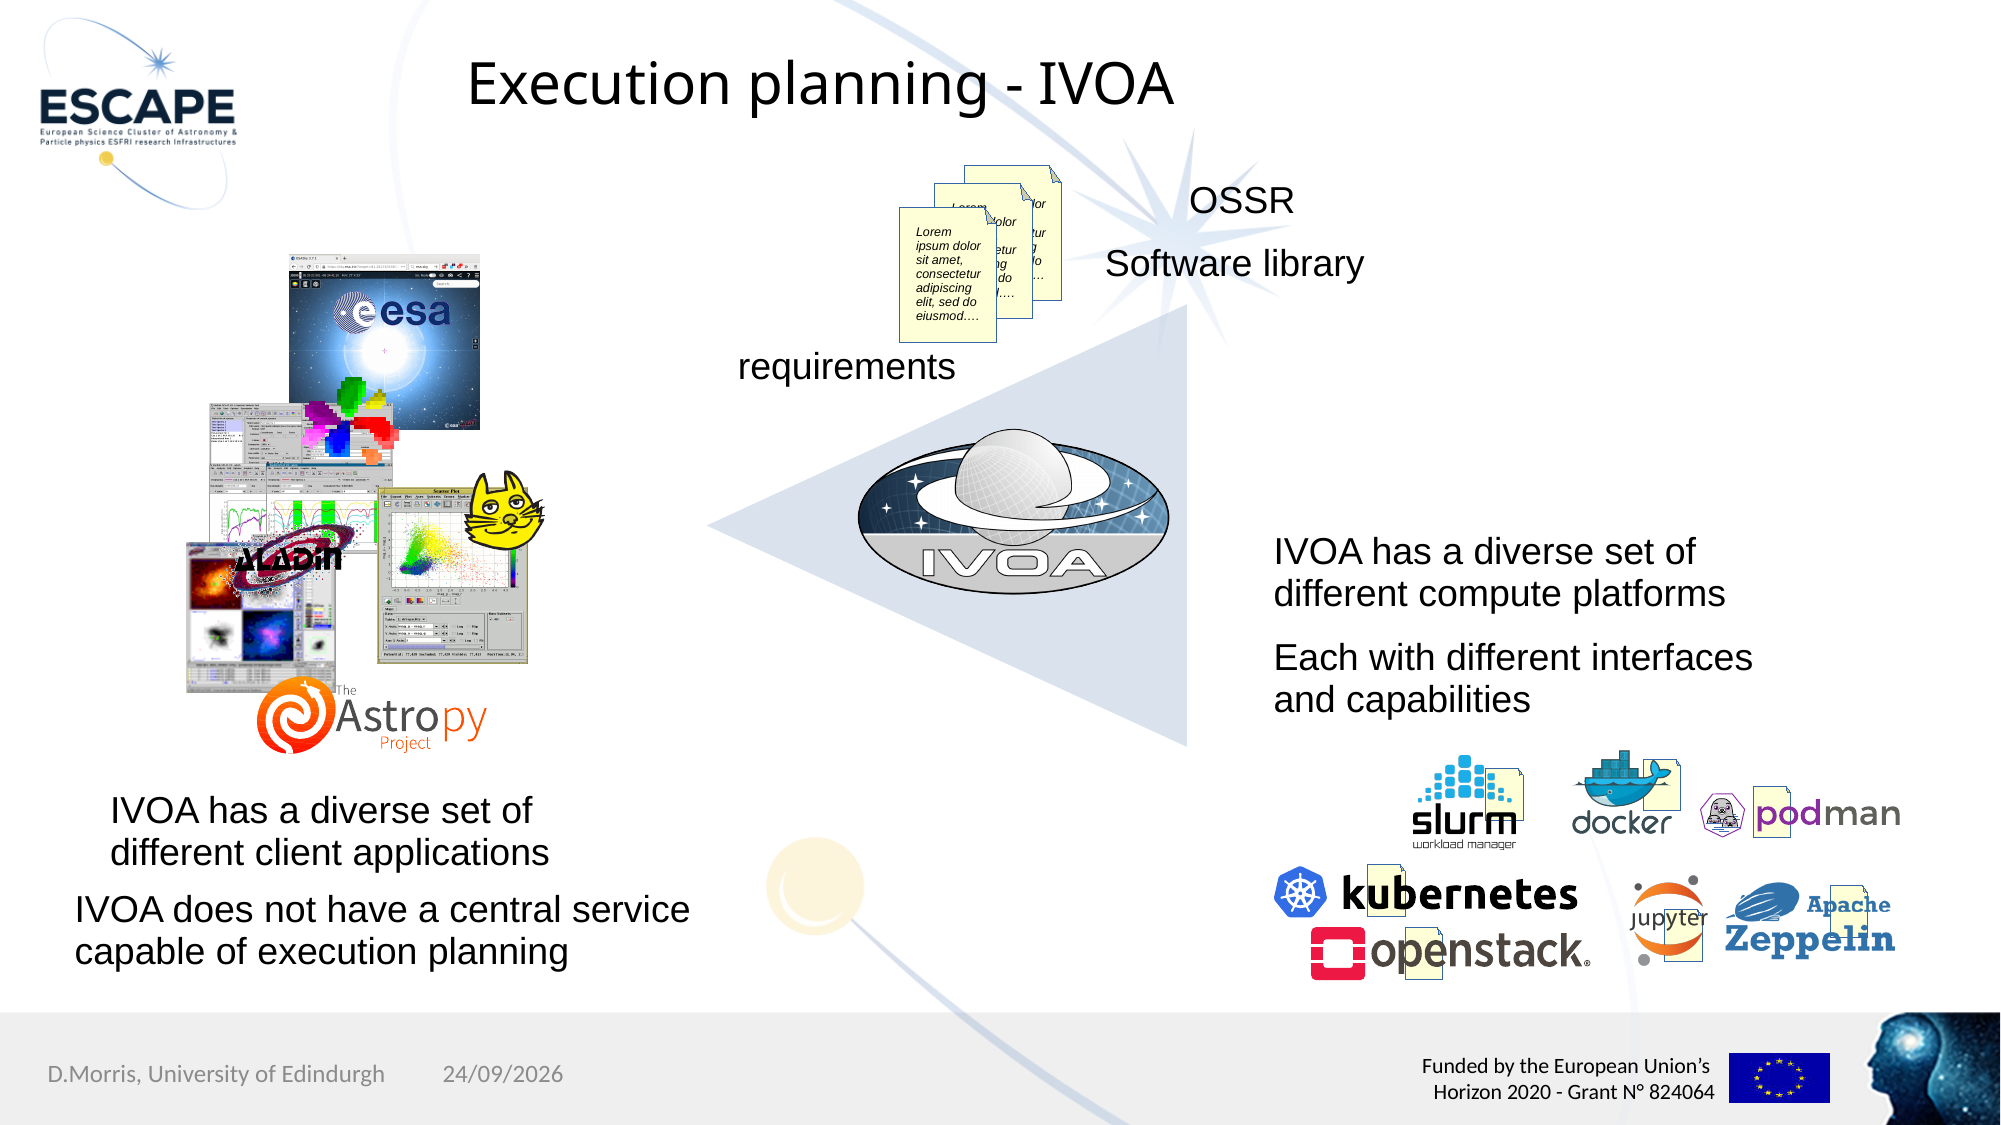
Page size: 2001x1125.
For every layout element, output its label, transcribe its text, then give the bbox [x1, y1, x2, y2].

text_box [1516, 768, 1524, 821]
text_box Lorem ipsum dolor sit amet, consectetur adipiscing elit, sed do eiusmod…. [936, 194, 1035, 308]
footer D.Morris, University of Edindurgh [32, 1042, 414, 1103]
text_box Lorem ipsum dolor sit amet, consectetur adipiscing elit, sed do eiusmod…. [901, 217, 999, 331]
text_box [706, 465, 838, 587]
text_box OSSR [1170, 172, 1315, 229]
text_box IVOA has a diverse set of different client applications [95, 782, 565, 881]
text_box [899, 165, 1057, 343]
picture [0, 0, 2001, 1125]
text_box IVOA has a diverse set of different compute platforms [1258, 522, 1742, 622]
text_box Each with different interfaces and capabilities [1258, 629, 1769, 728]
text_box [950, 304, 1187, 413]
text_box requirements [723, 338, 972, 396]
text_box [1405, 974, 1443, 980]
text_box Software library [1089, 235, 1380, 293]
text_box Lorem ipsum dolor sit amet, consectetur adipiscing elit, sed do eiusmod…. [966, 176, 1064, 290]
text_box [999, 308, 1033, 319]
text_box [1035, 290, 1062, 301]
title Execution planning - IVOA [450, 11, 1647, 150]
text_box [889, 610, 1187, 747]
text_box [1405, 927, 1442, 933]
text_box IVOA does not have a central service capable of execution planning [59, 881, 706, 980]
slide_number 19/04/2021 [427, 1042, 684, 1103]
